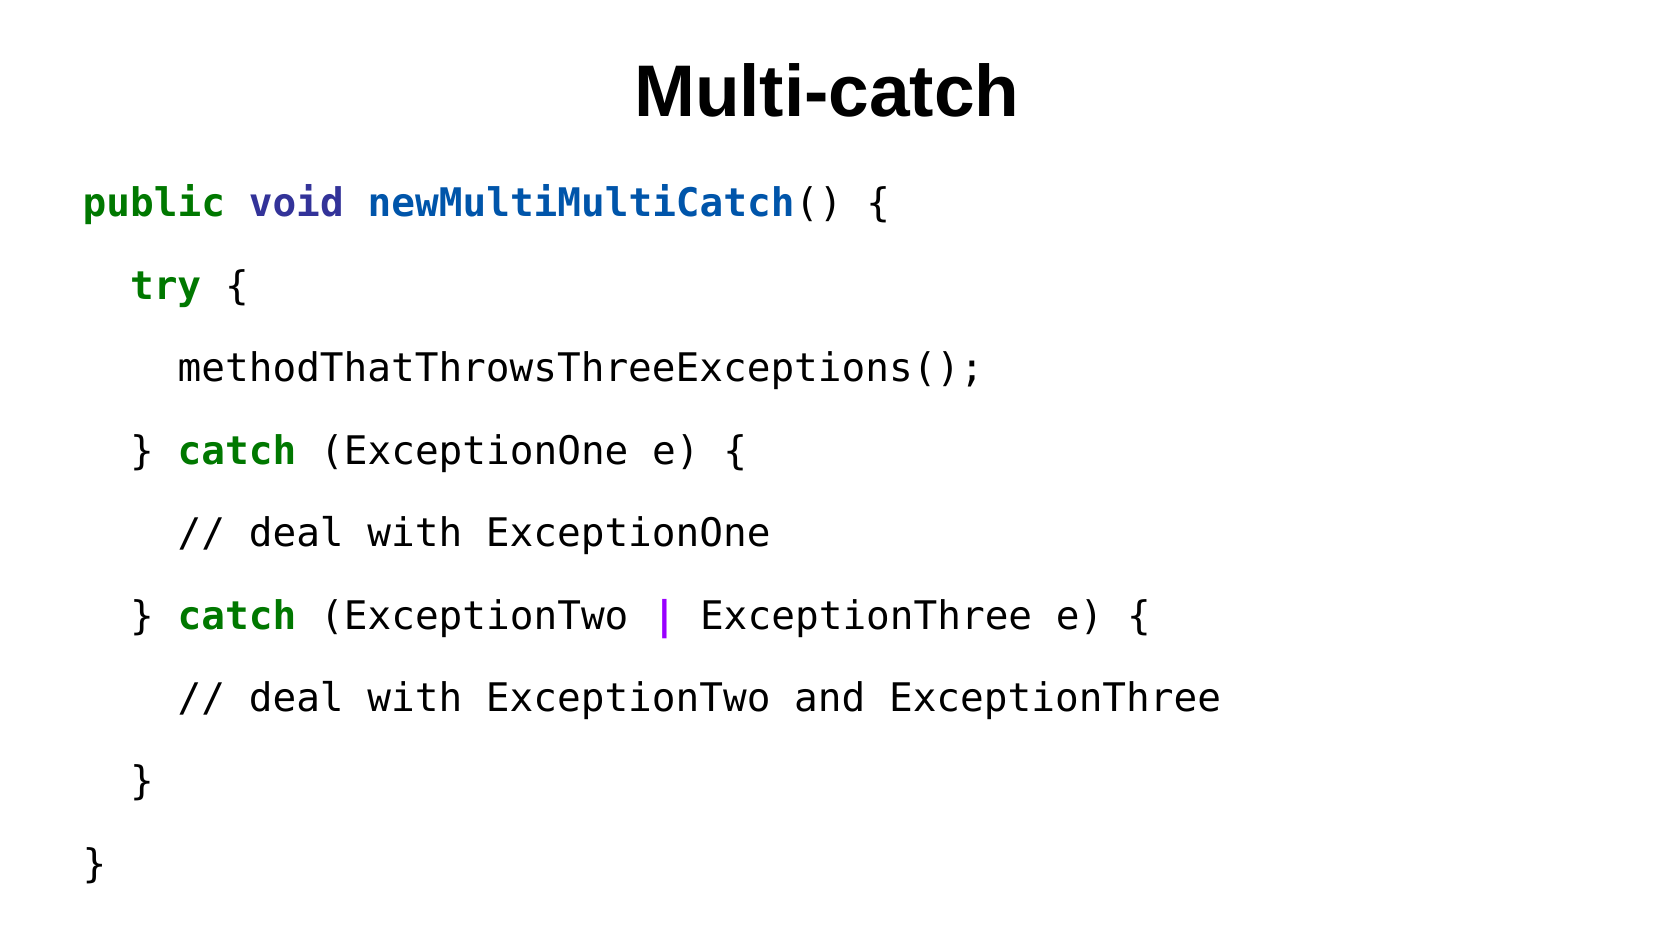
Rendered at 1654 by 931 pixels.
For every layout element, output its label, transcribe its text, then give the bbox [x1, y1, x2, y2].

list public void newMultiMultiCatch() { try { methodThatThrowsThreeExceptions(); } catch (ExceptionOne e) { // deal with ExceptionOne } catch (ExceptionTwo | ExceptionThree e) { // deal with ExceptionTwo and ExceptionThree } } [82, 168, 1538, 889]
title Multi-catch [82, 37, 1571, 147]
